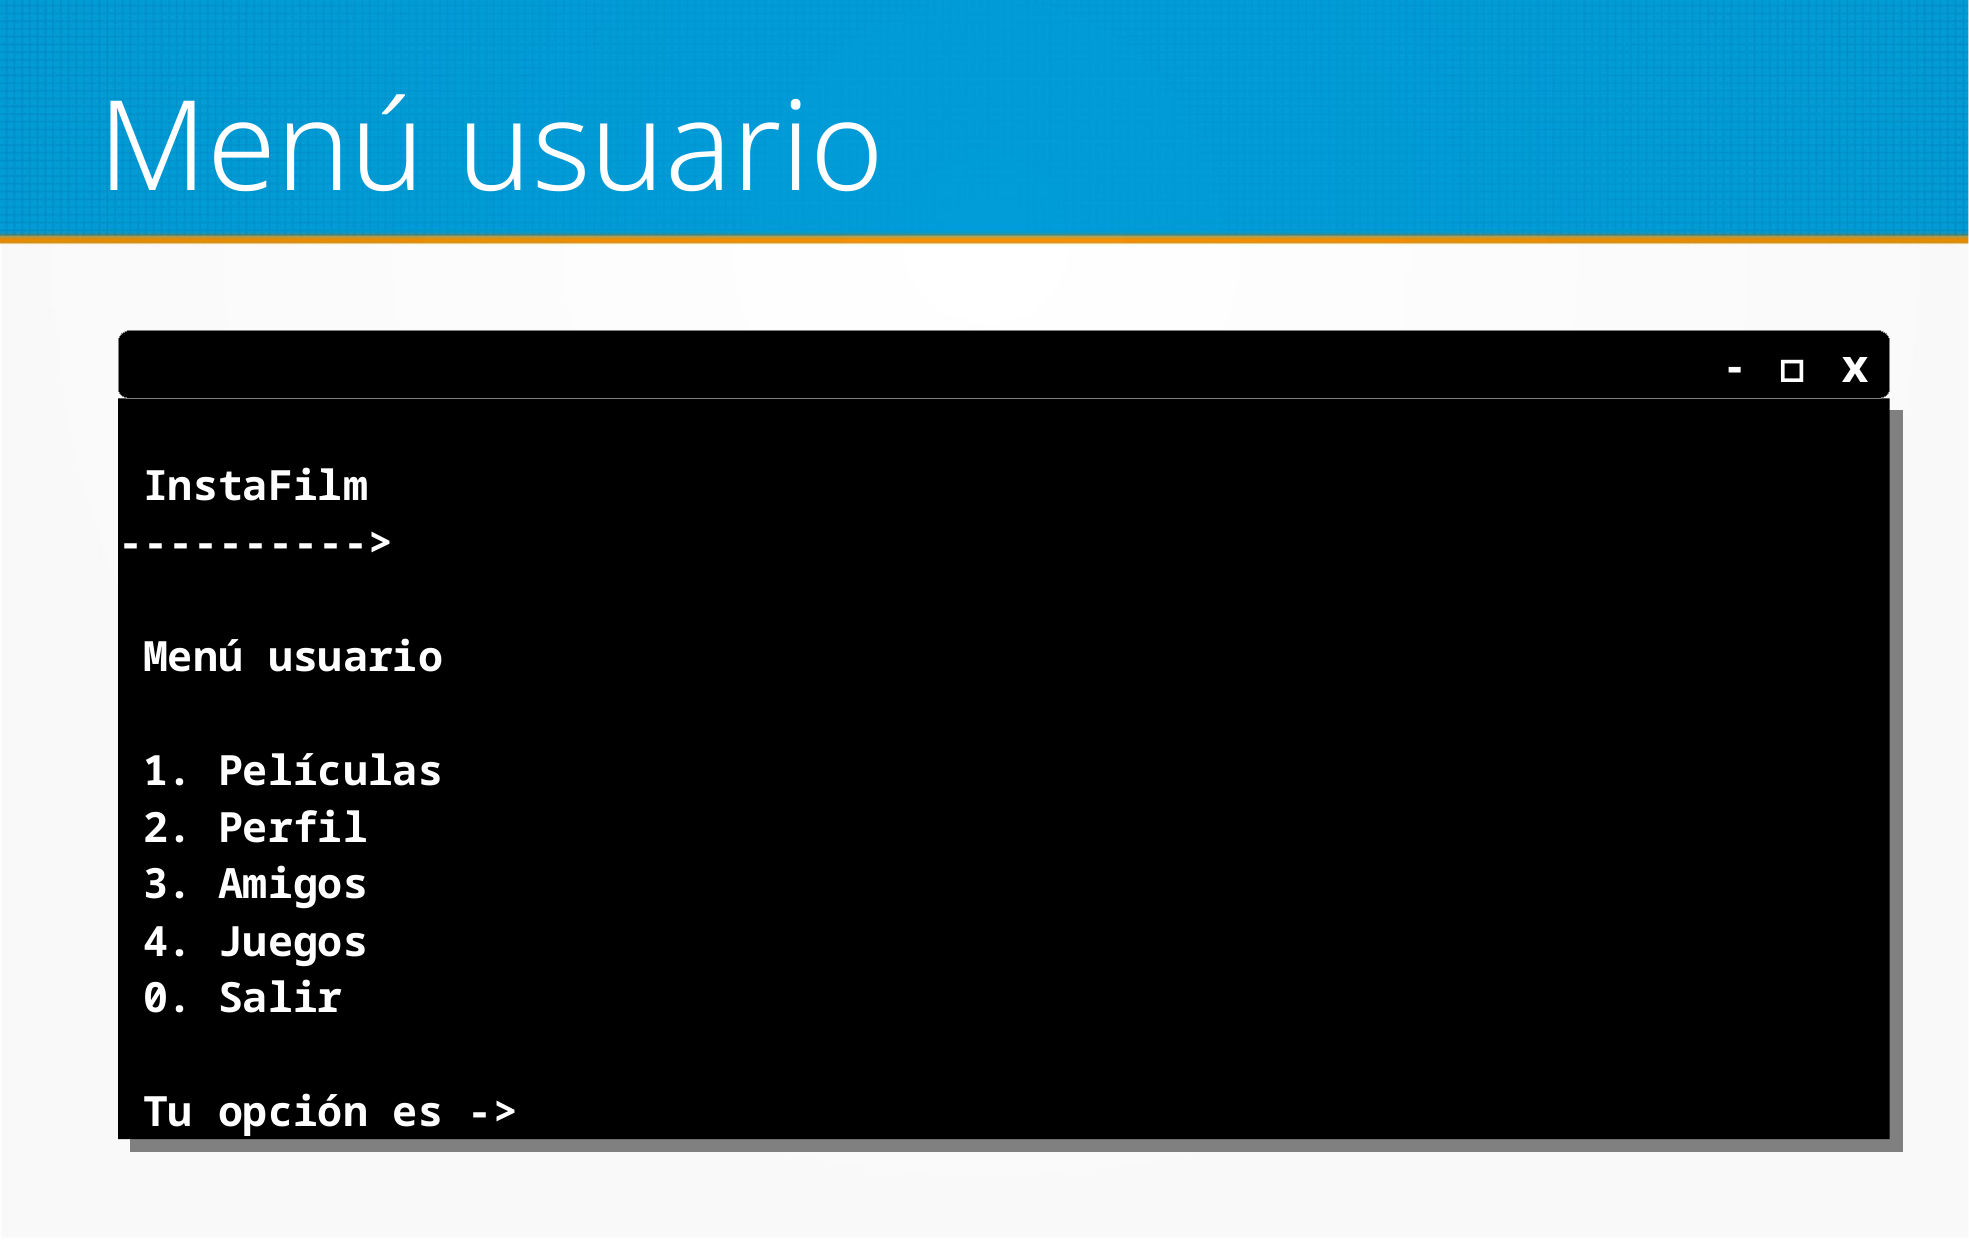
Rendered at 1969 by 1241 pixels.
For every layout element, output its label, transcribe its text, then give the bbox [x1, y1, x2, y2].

picture [0, 233, 1969, 1241]
title Menú usuario [98, 19, 1870, 227]
text_box - □ x [118, 330, 1890, 399]
text_box InstaFilm ----------> Menú usuario 1. Películas 2. Perfil 3. Amigos 4. Juegos 0. Salir Tu opción es -> [118, 398, 1890, 1123]
